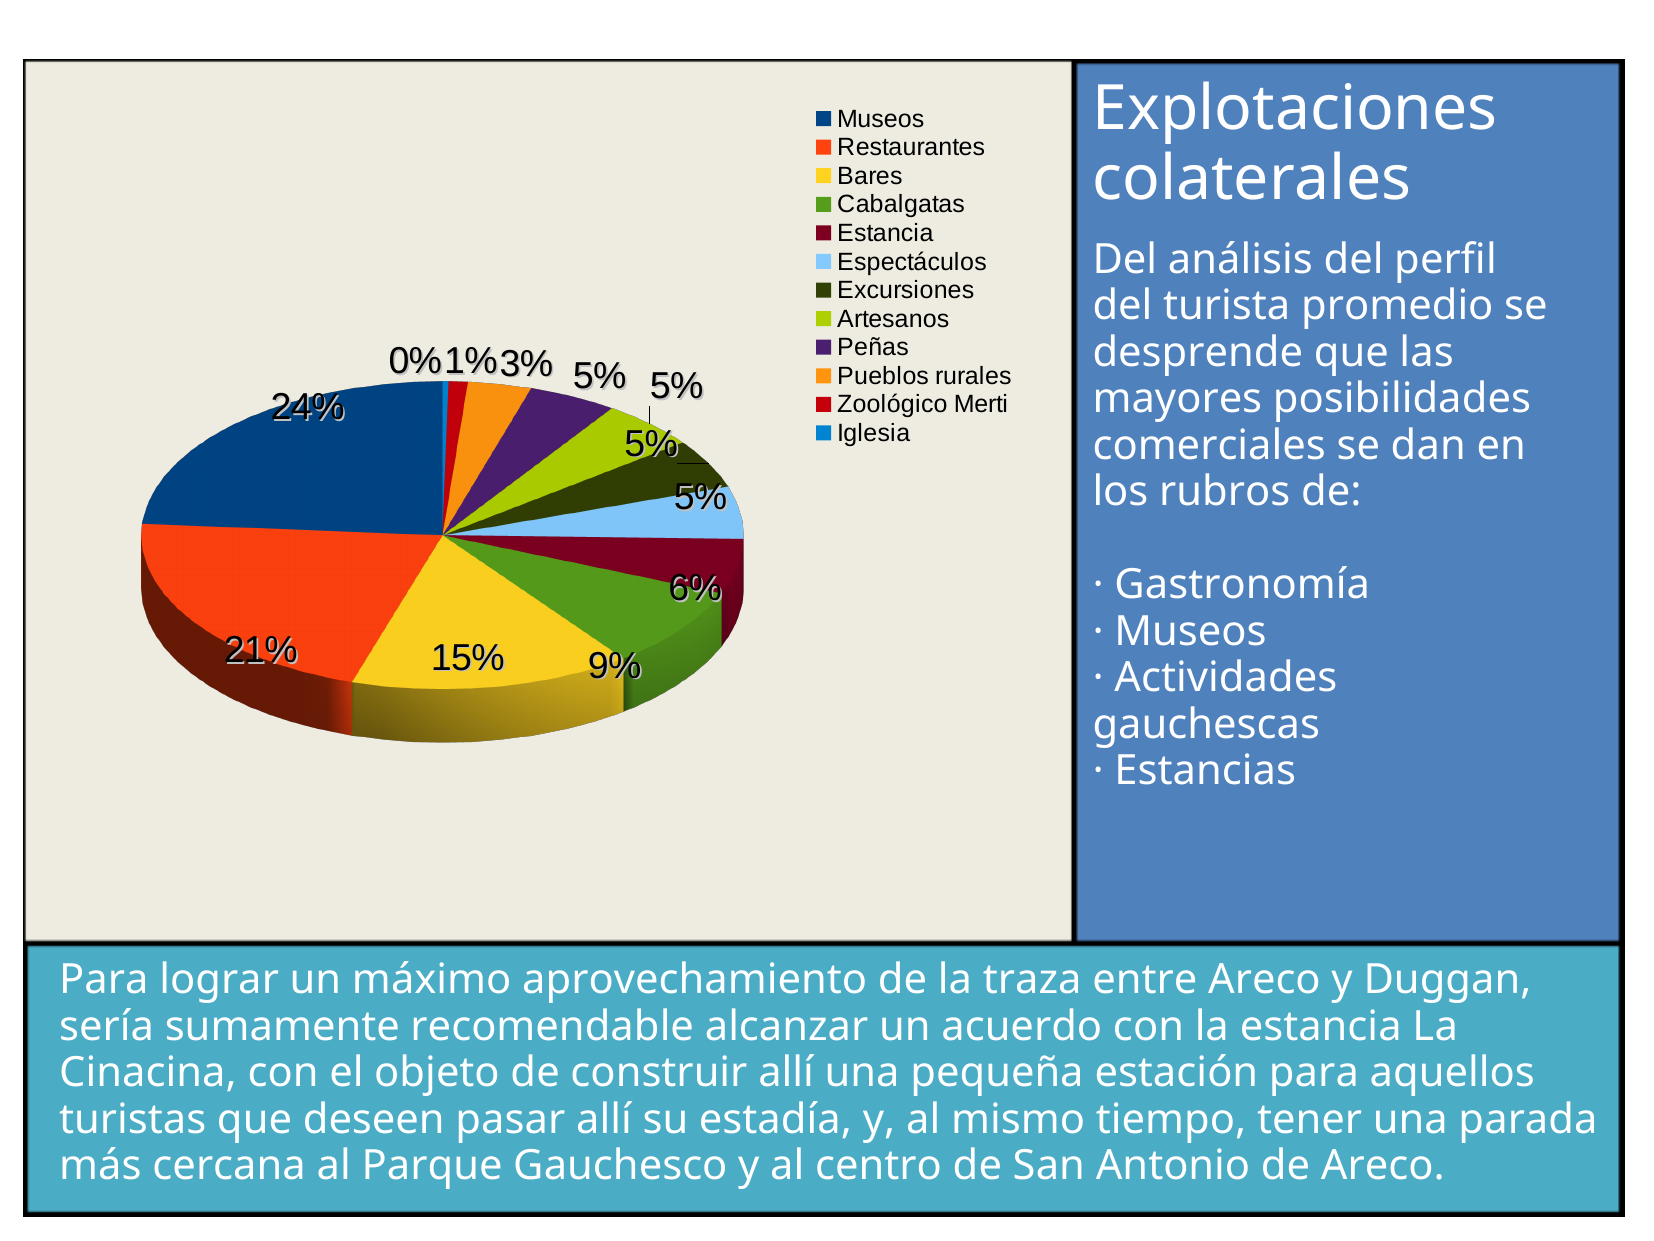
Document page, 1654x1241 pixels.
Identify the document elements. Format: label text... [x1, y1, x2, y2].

text_box Explotaciones colaterales [1092, 73, 1565, 180]
chart [47, 94, 1041, 855]
picture [23, 59, 1630, 1222]
text_box Del análisis del perfil del turista promedio se desprende que las mayores posibilidades comerciales se dan en los rubros de: · Gastronomía · Museos · Actividades gauchescas · Estancias [1092, 236, 1565, 848]
text_box Para lograr un máximo aprovechamiento de la traza entre Areco y Duggan, sería sumamente recomendable alcanzar un acuerdo con la estancia La Cinacina, con el objeto de construir allí una pequeña estación para aquellos turistas que deseen pasar allí su estadía, y, al mismo tiempo, tener una parada más cercana al Parque Gauchesco y al centro de San Antonio de Areco. [59, 956, 1607, 1190]
